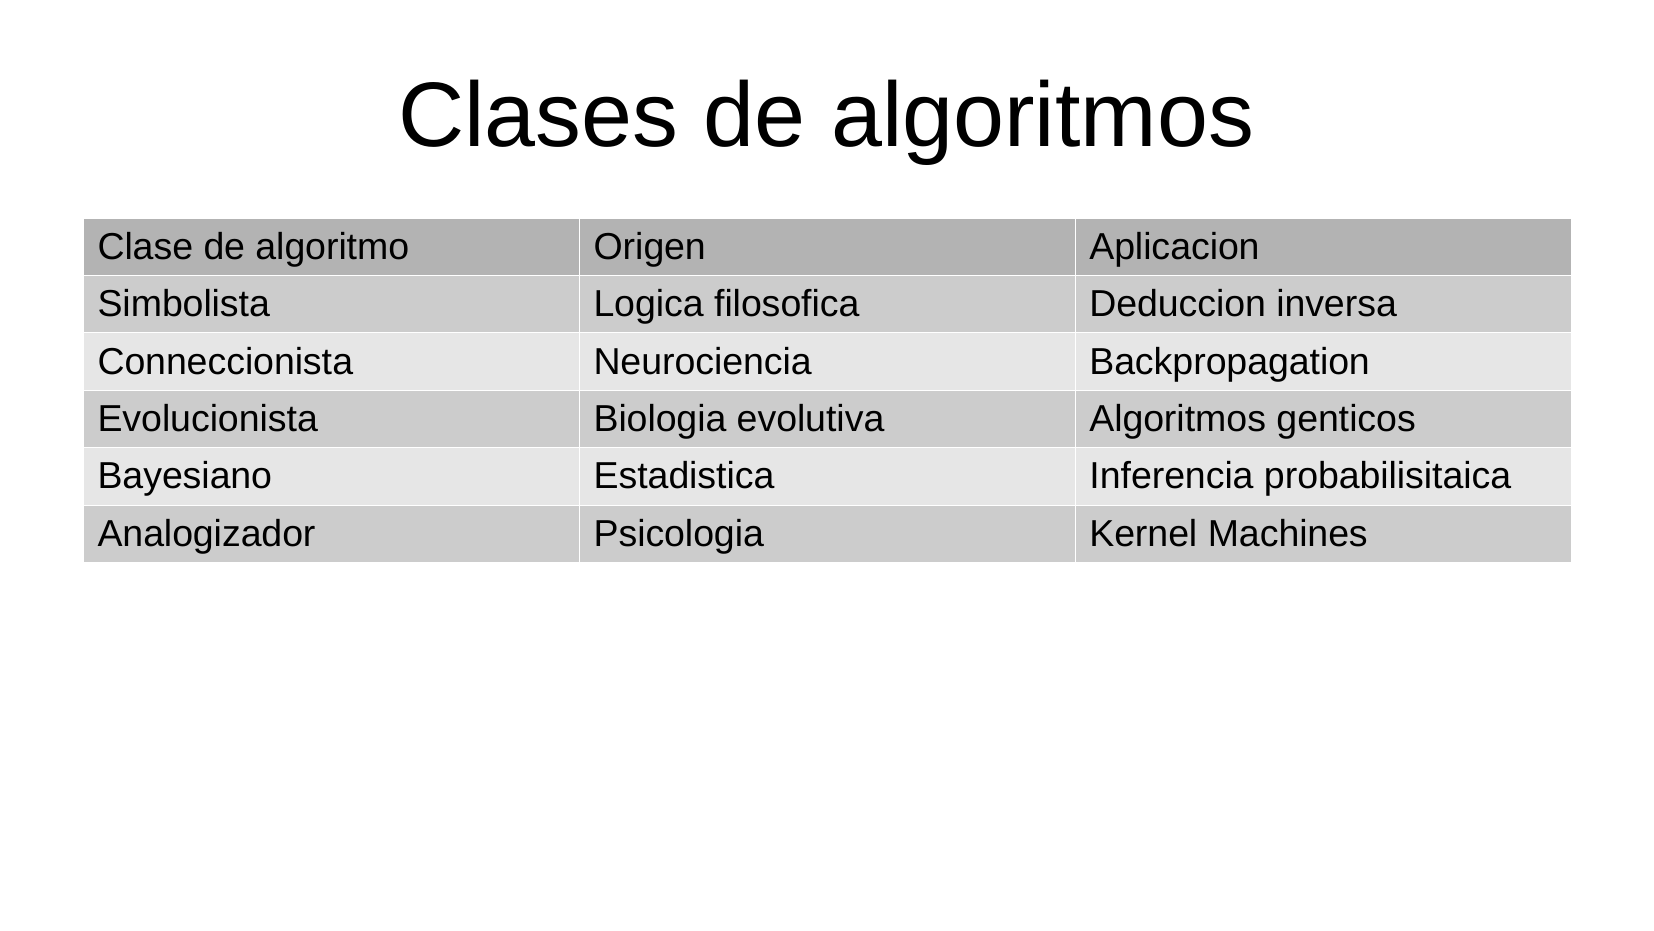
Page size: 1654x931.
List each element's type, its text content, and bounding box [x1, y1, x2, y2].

table_cell Simbolista [84, 276, 579, 332]
table_cell Algoritmos genticos [1076, 391, 1571, 447]
table_cell Neurociencia [580, 333, 1075, 390]
table_cell Analogizador [84, 506, 579, 562]
table_cell Bayesiano [84, 448, 579, 505]
table_header Origen [580, 219, 1075, 275]
table_header Aplicacion [1076, 219, 1571, 275]
table_header Clase de algoritmo [84, 219, 579, 275]
table_cell Estadistica [580, 448, 1075, 505]
table_cell Deduccion inversa [1076, 276, 1571, 332]
table_cell Logica filosofica [580, 276, 1075, 332]
table_cell Conneccionista [84, 333, 579, 390]
table_cell Inferencia probabilisitaica [1076, 448, 1571, 505]
table_cell Evolucionista [84, 391, 579, 447]
table_cell Backpropagation [1076, 333, 1571, 390]
table_cell Kernel Machines [1076, 506, 1571, 562]
title Clases de algoritmos [82, 37, 1571, 193]
table_cell Biologia evolutiva [580, 391, 1075, 447]
table_cell Psicologia [580, 506, 1075, 562]
